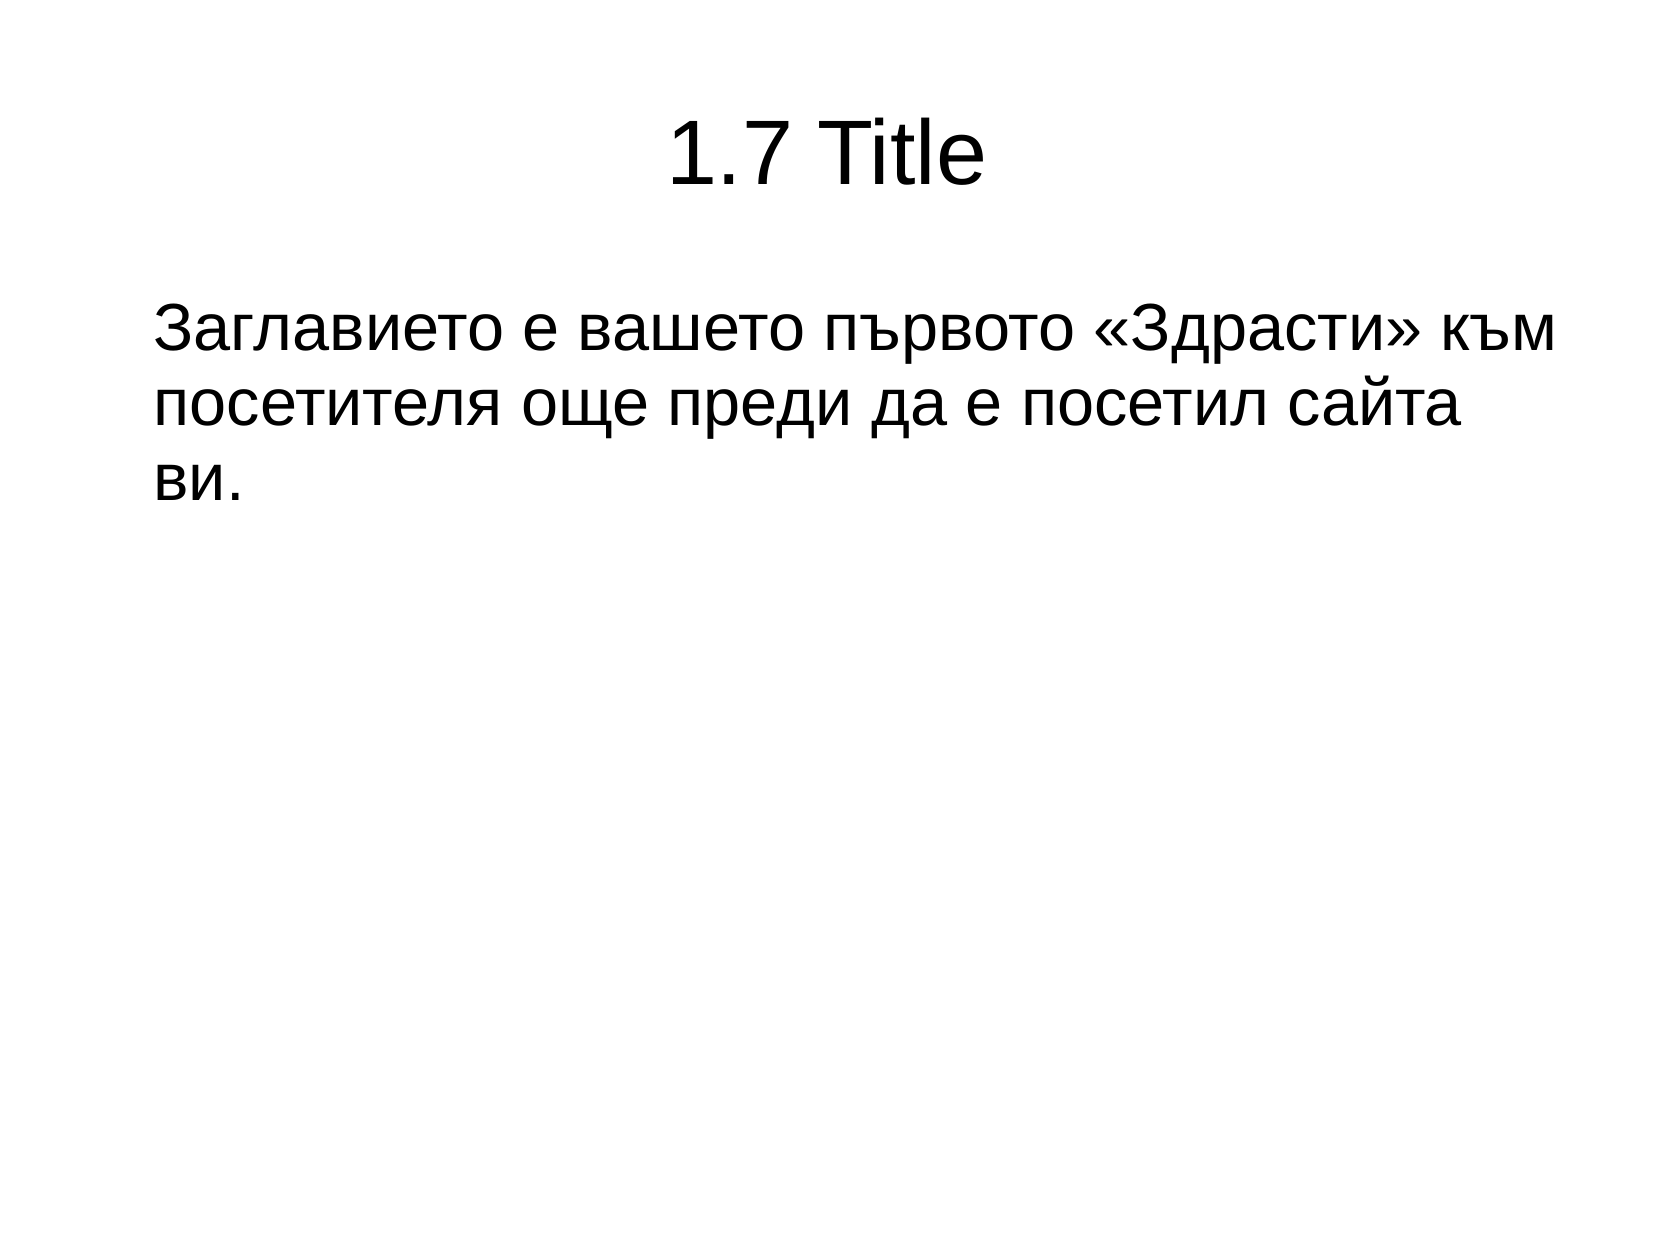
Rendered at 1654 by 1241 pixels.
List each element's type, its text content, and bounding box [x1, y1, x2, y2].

list Заглавието е вашето първото «Здрасти» към посетителя още преди да е посетил сайта ви. [82, 290, 1571, 1109]
title 1.7 Title [82, 49, 1571, 257]
